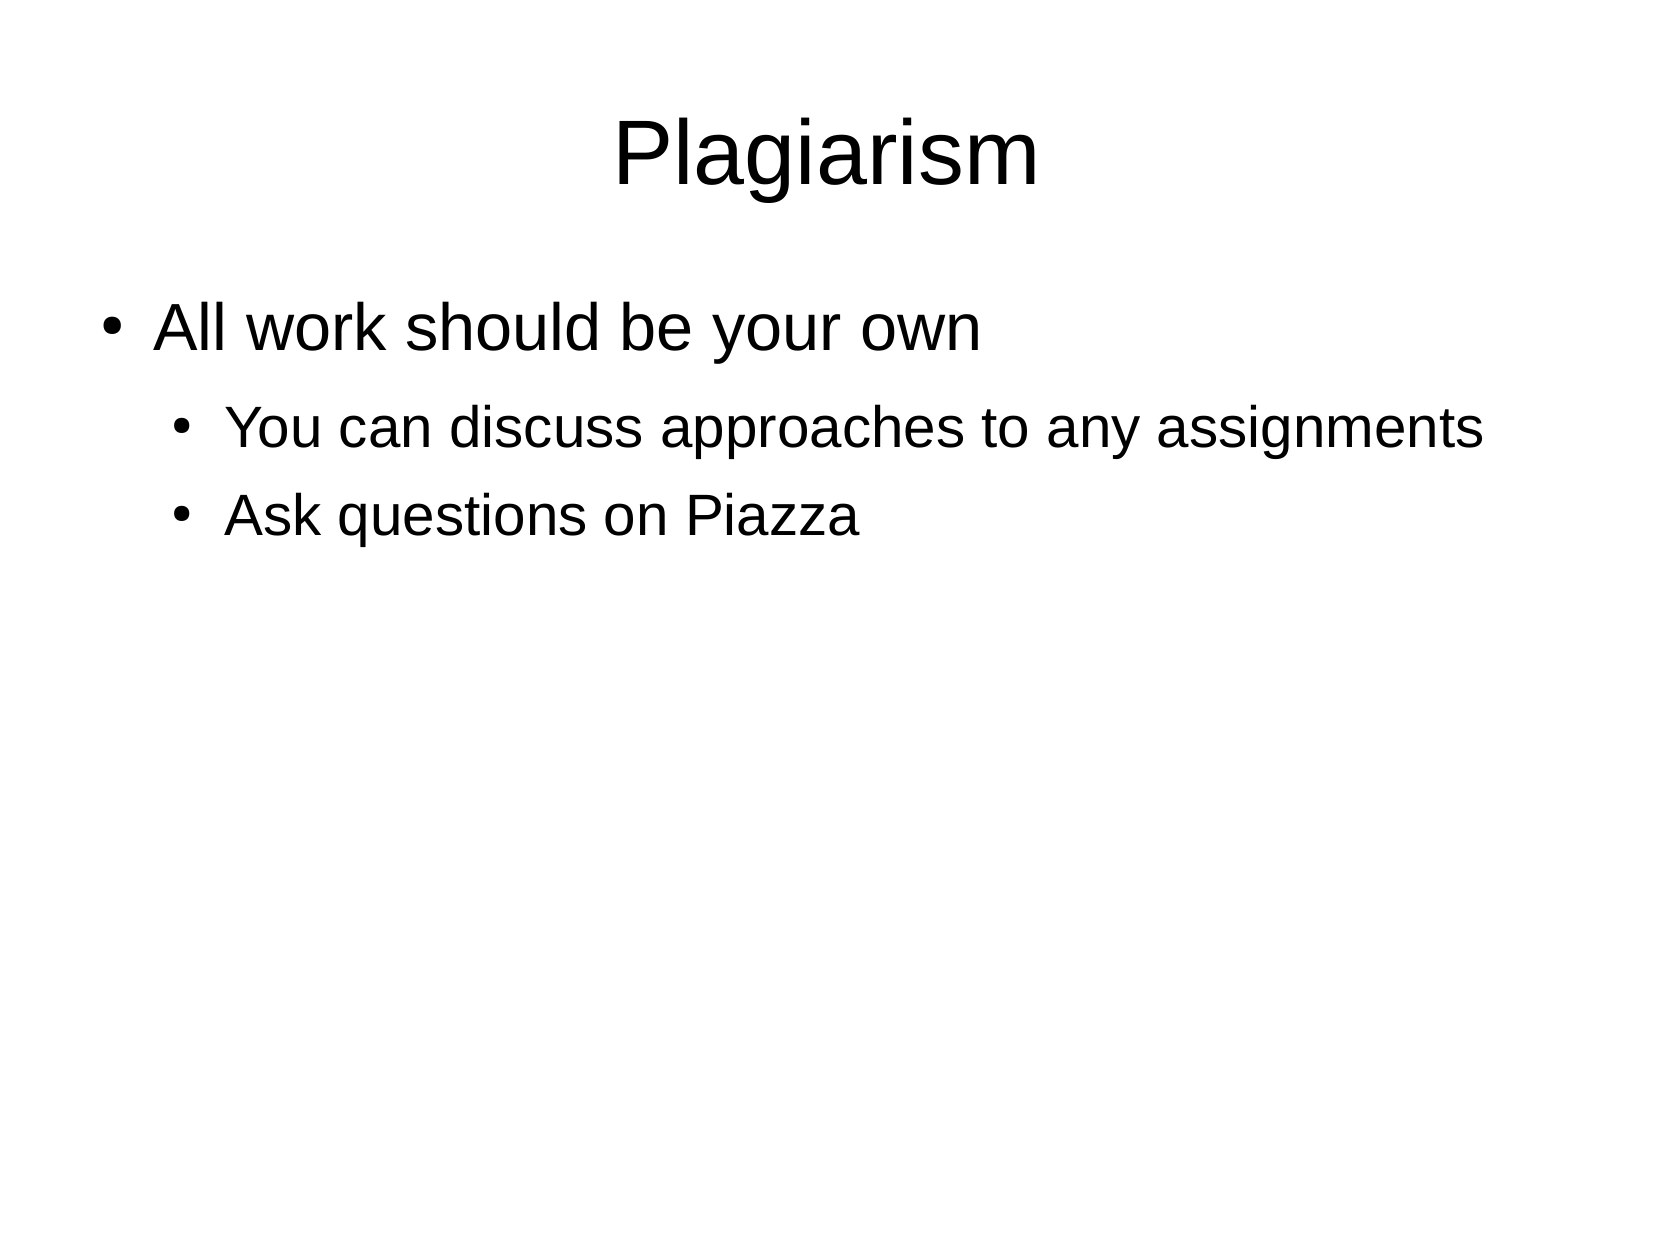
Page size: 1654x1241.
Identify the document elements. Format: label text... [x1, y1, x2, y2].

list All work should be your own You can discuss approaches to any assignments Ask questions on Piazza [82, 290, 1571, 1010]
title Plagiarism [82, 49, 1571, 257]
